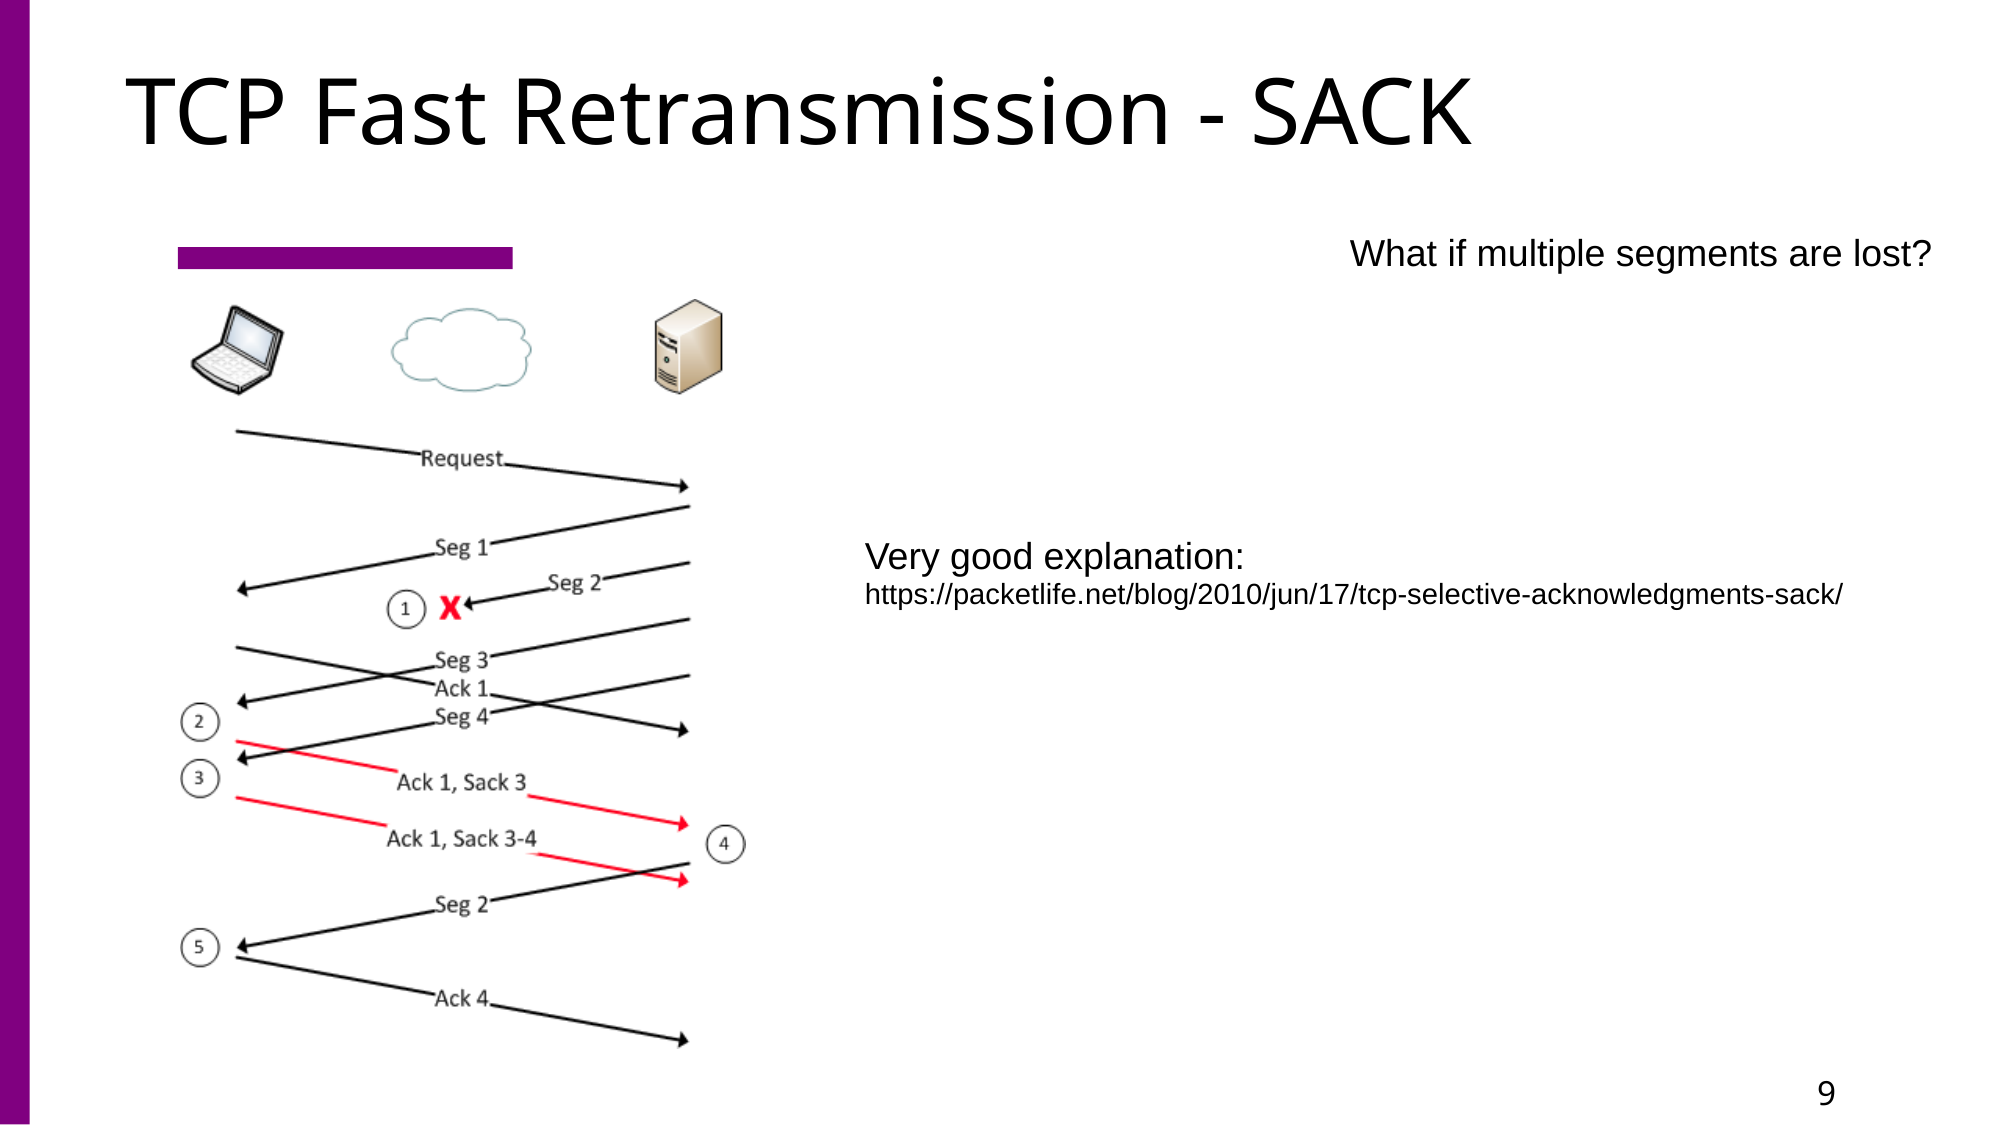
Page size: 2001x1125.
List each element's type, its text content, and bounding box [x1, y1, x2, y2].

text_box Very good explanation: https://packetlife.net/blog/2010/jun/17/tcp-selective-acknowledgments-sack/ [850, 528, 1861, 618]
text_box What if multiple segments are lost? [1335, 224, 1948, 282]
picture [180, 299, 746, 1049]
title TCP Fast Retransmission - SACK [74, 28, 1775, 189]
